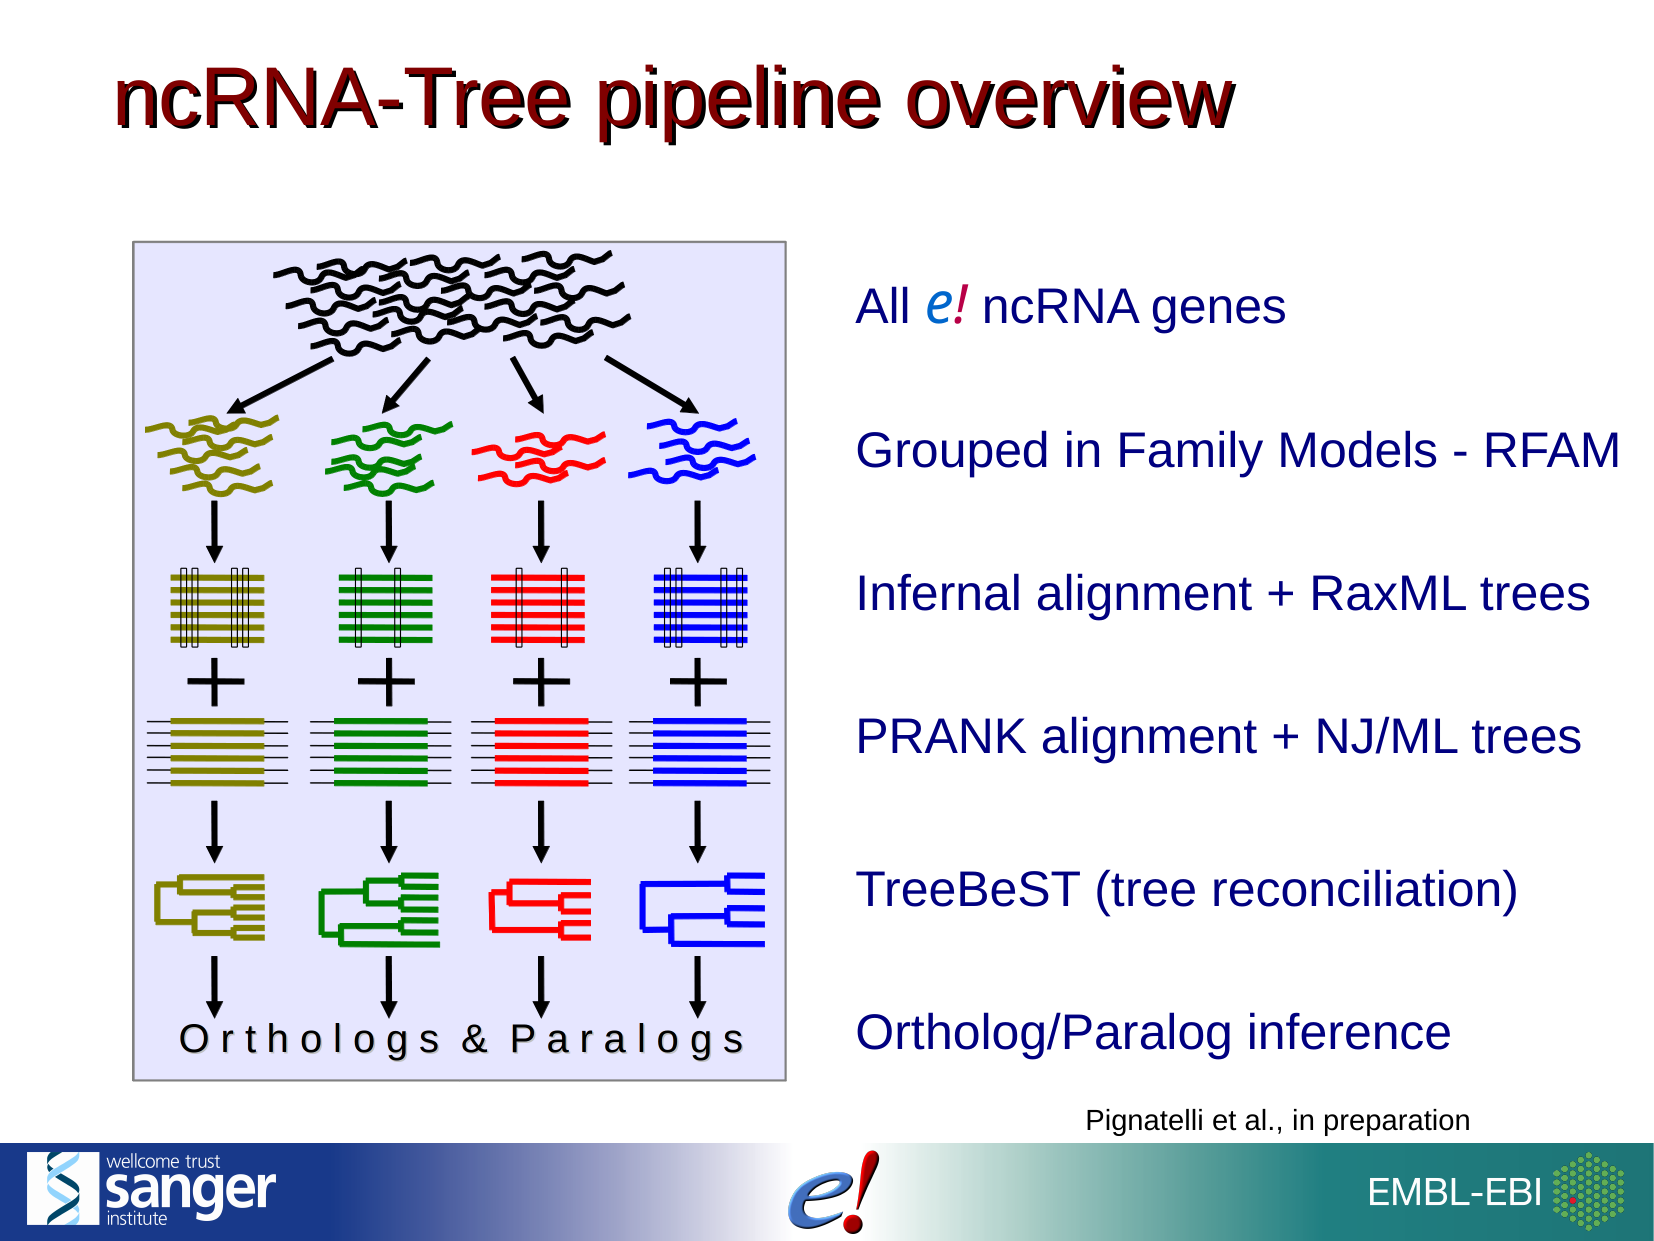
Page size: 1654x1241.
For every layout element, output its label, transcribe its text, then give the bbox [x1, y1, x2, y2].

text_box All e! ncRNA genes Grouped in Family Models - RFAM Infernal alignment + RaxML trees PRANK alignment + NJ/ML trees TreeBeST (tree reconciliation) Ortholog/Paralog inference [839, 257, 1654, 1115]
picture [0, 1143, 1654, 1241]
text_box Pignatelli et al., in preparation [1035, 1094, 1528, 1151]
title ncRNA-Tree pipeline overview [82, 49, 1571, 257]
picture [132, 240, 787, 1082]
